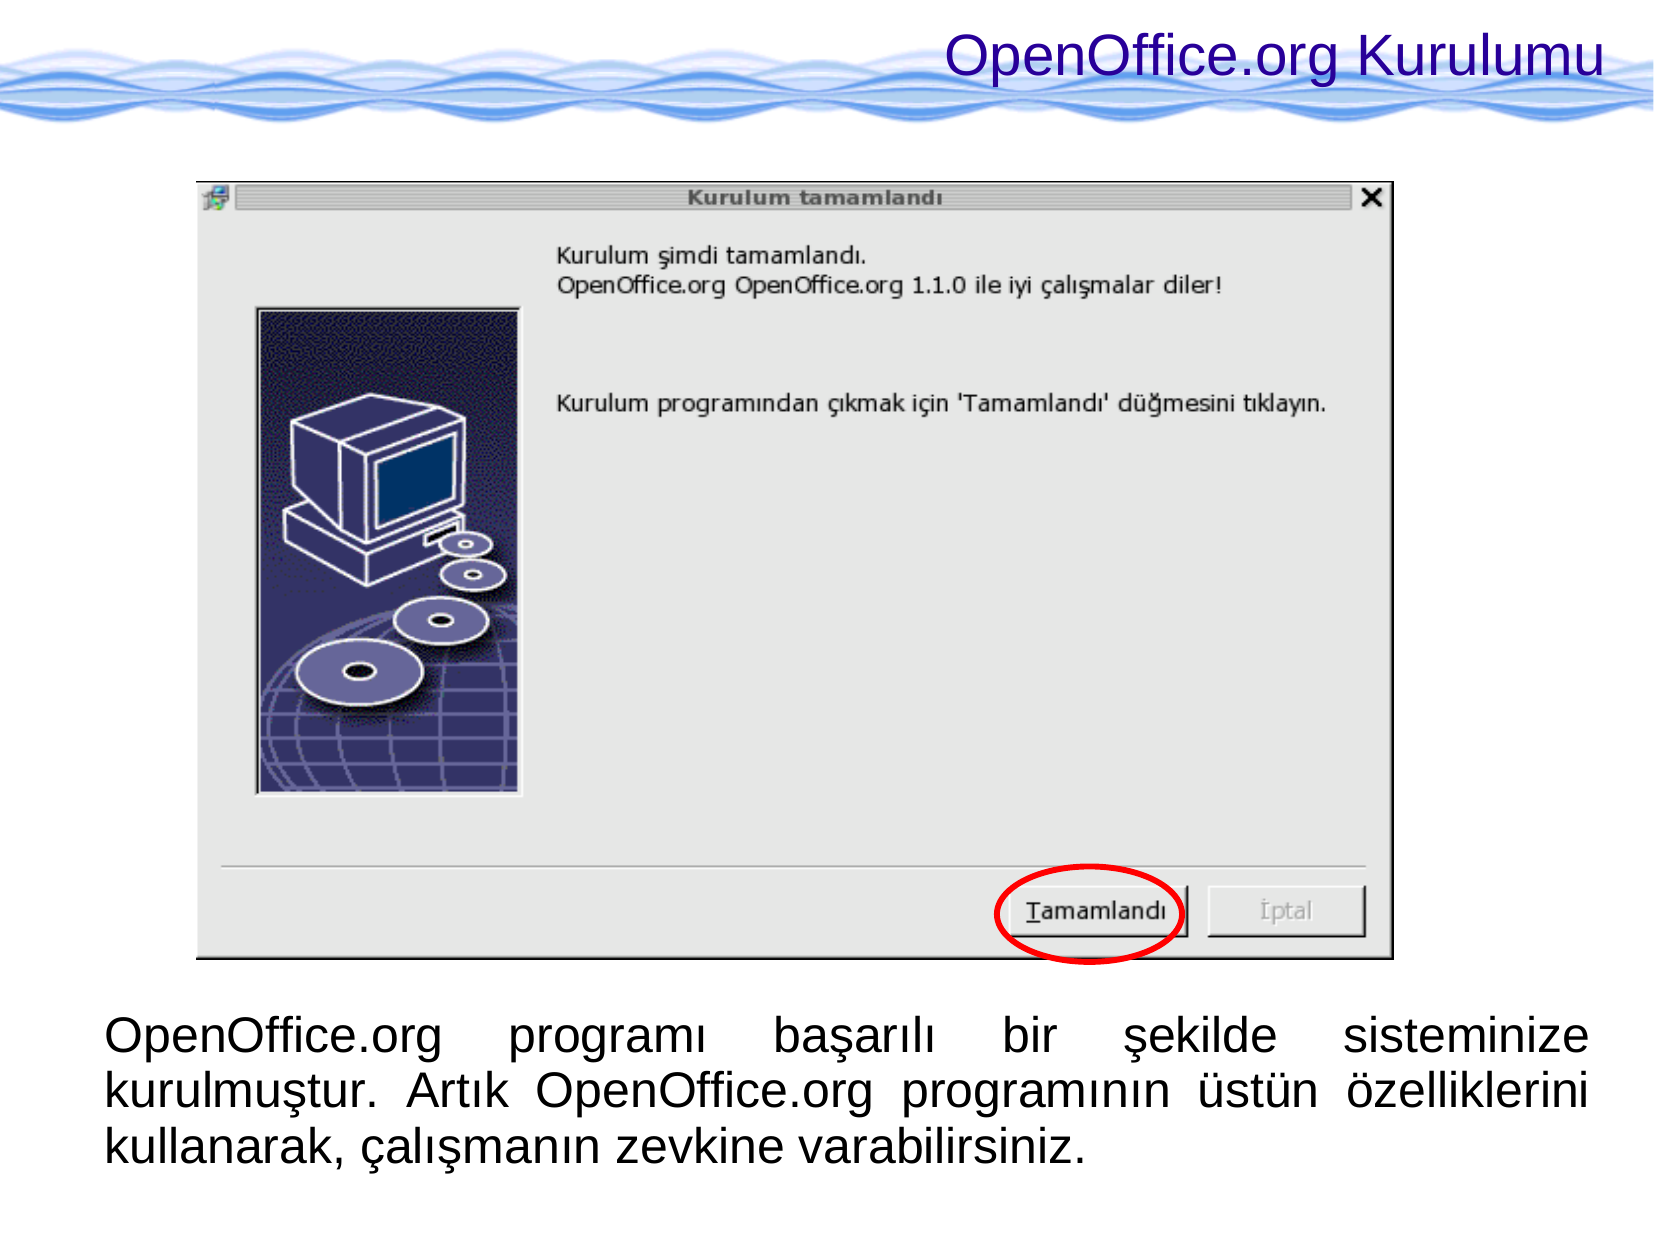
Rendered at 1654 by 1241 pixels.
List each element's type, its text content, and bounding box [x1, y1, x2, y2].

picture [1000, 870, 1179, 958]
text_box OpenOffice.org programı başarılı bir şekilde sisteminize kurulmuştur. Artık OpenOffice.org programının üstün özelliklerini kullanarak, çalışmanın zevkine varabilirsiniz. [89, 999, 1606, 1184]
text_box OpenOffice.org Kurulumu [587, 15, 1654, 96]
picture [196, 181, 1394, 960]
picture [0, 41, 1654, 129]
